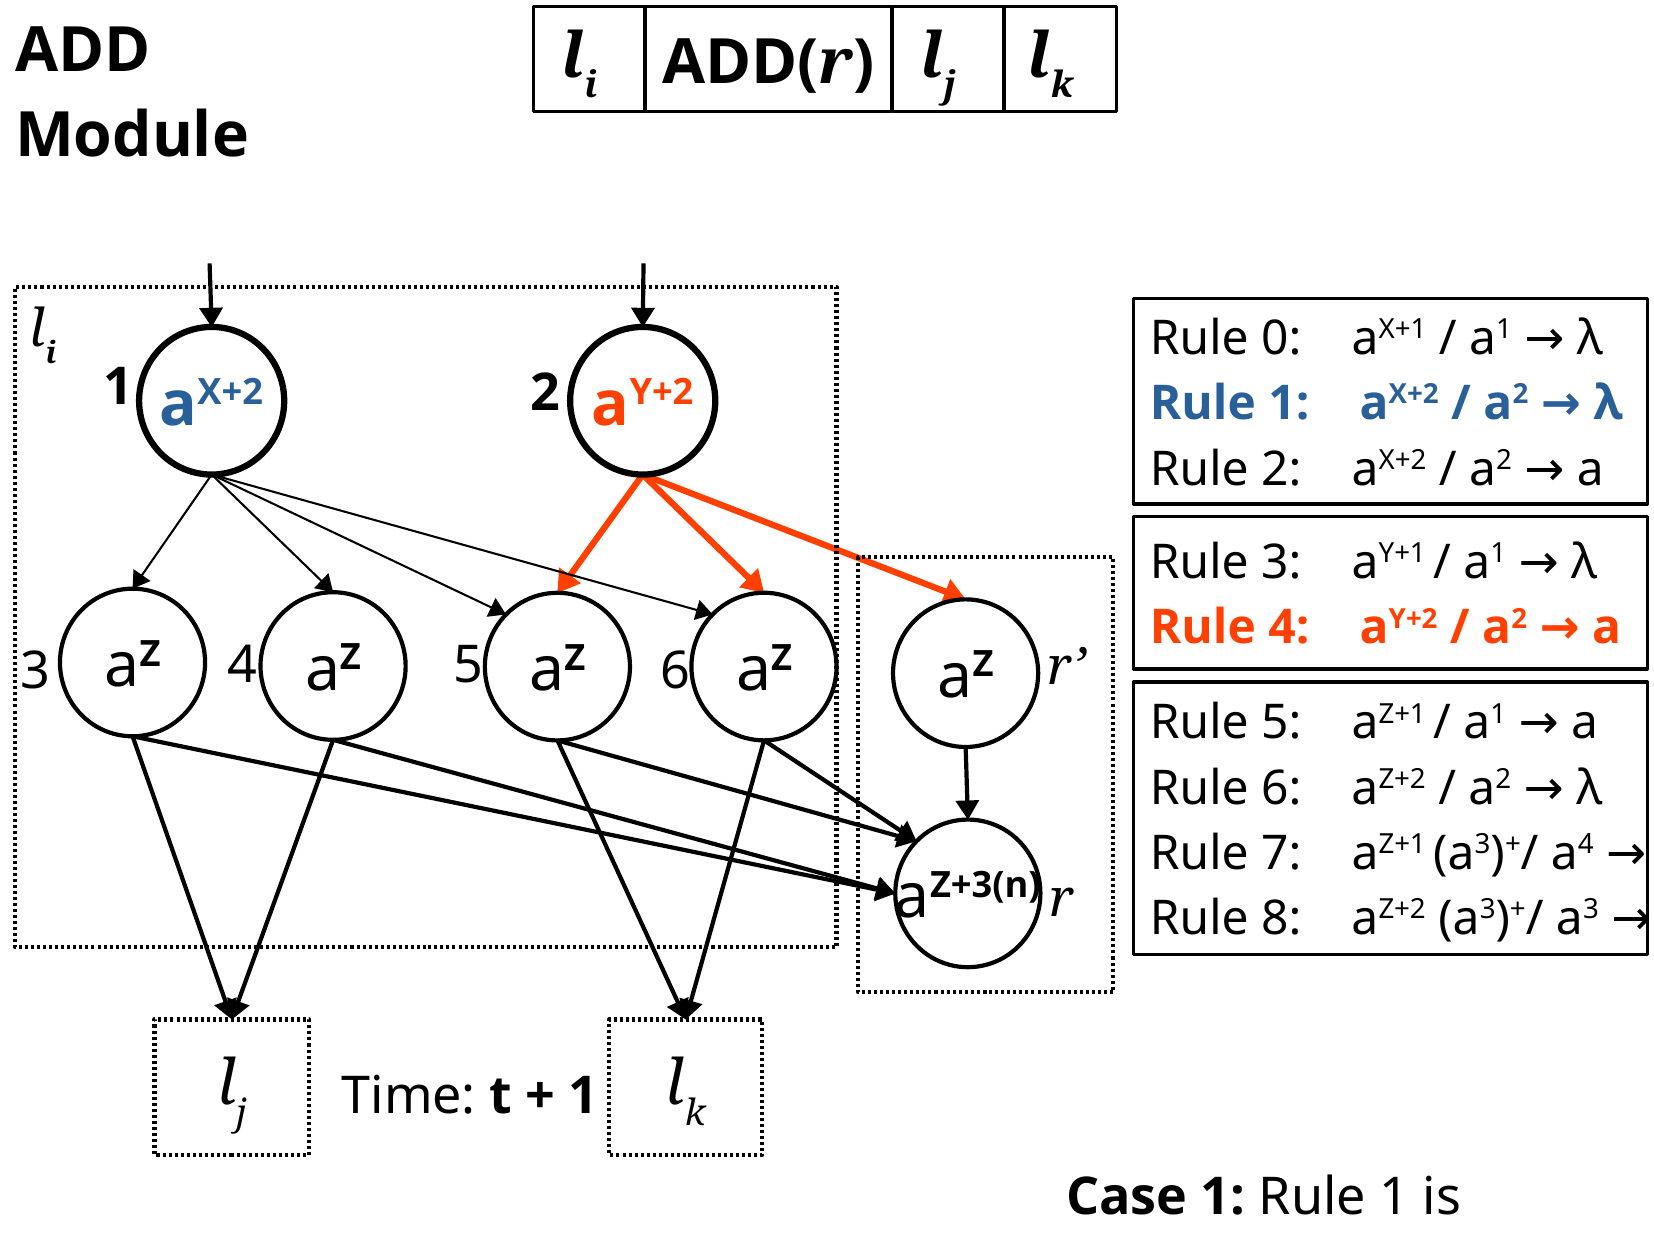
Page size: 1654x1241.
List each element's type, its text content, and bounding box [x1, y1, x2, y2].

text_box lj [154, 1019, 310, 1156]
text_box Case 1: Rule 1 is activated. [1051, 1151, 1650, 1236]
text_box 3 [5, 625, 67, 723]
text_box lk [1004, 6, 1117, 112]
text_box aZ [273, 592, 406, 740]
text_box aZ [893, 599, 1039, 747]
text_box ADD(r) [645, 6, 892, 112]
text_box Rule 3: aY+1 / a1 → λ Rule 4: aY+2 / a2 → a [1133, 516, 1648, 669]
text_box Time: t + 1 [326, 1050, 586, 1134]
text_box aZ+3(n) [895, 819, 1034, 968]
text_box aZ [67, 588, 206, 737]
text_box r’ [1032, 621, 1110, 708]
text_box 2 [515, 347, 573, 446]
text_box 4 [212, 619, 273, 717]
text_box ADD Module [0, 0, 346, 95]
text_box aZ [703, 592, 837, 741]
text_box Rule 5: aZ+1 / a1 → a Rule 6: aZ+2 / a2 → λ Rule 7: aZ+1 (a3)+/ a4 → λ Rule 8: aZ+2 (a3)+/ a3 → a [1133, 681, 1648, 955]
text_box li [15, 272, 91, 386]
text_box aY+2 [573, 326, 716, 475]
text_box lk [609, 1019, 763, 1156]
text_box 5 [438, 619, 496, 717]
text_box Rule 0: aX+1 / a1 → λ Rule 1: aX+2 / a2 → λ Rule 2: aX+2 / a2 → a [1133, 298, 1648, 504]
text_box aZ [496, 592, 631, 741]
text_box r [1034, 854, 1082, 940]
text_box aX+2 [139, 326, 285, 475]
text_box 1 [88, 341, 149, 440]
text_box lj [892, 6, 1004, 112]
text_box li [533, 6, 645, 112]
text_box aZ+3(n) [903, 901, 919, 913]
text_box 6 [645, 625, 703, 723]
